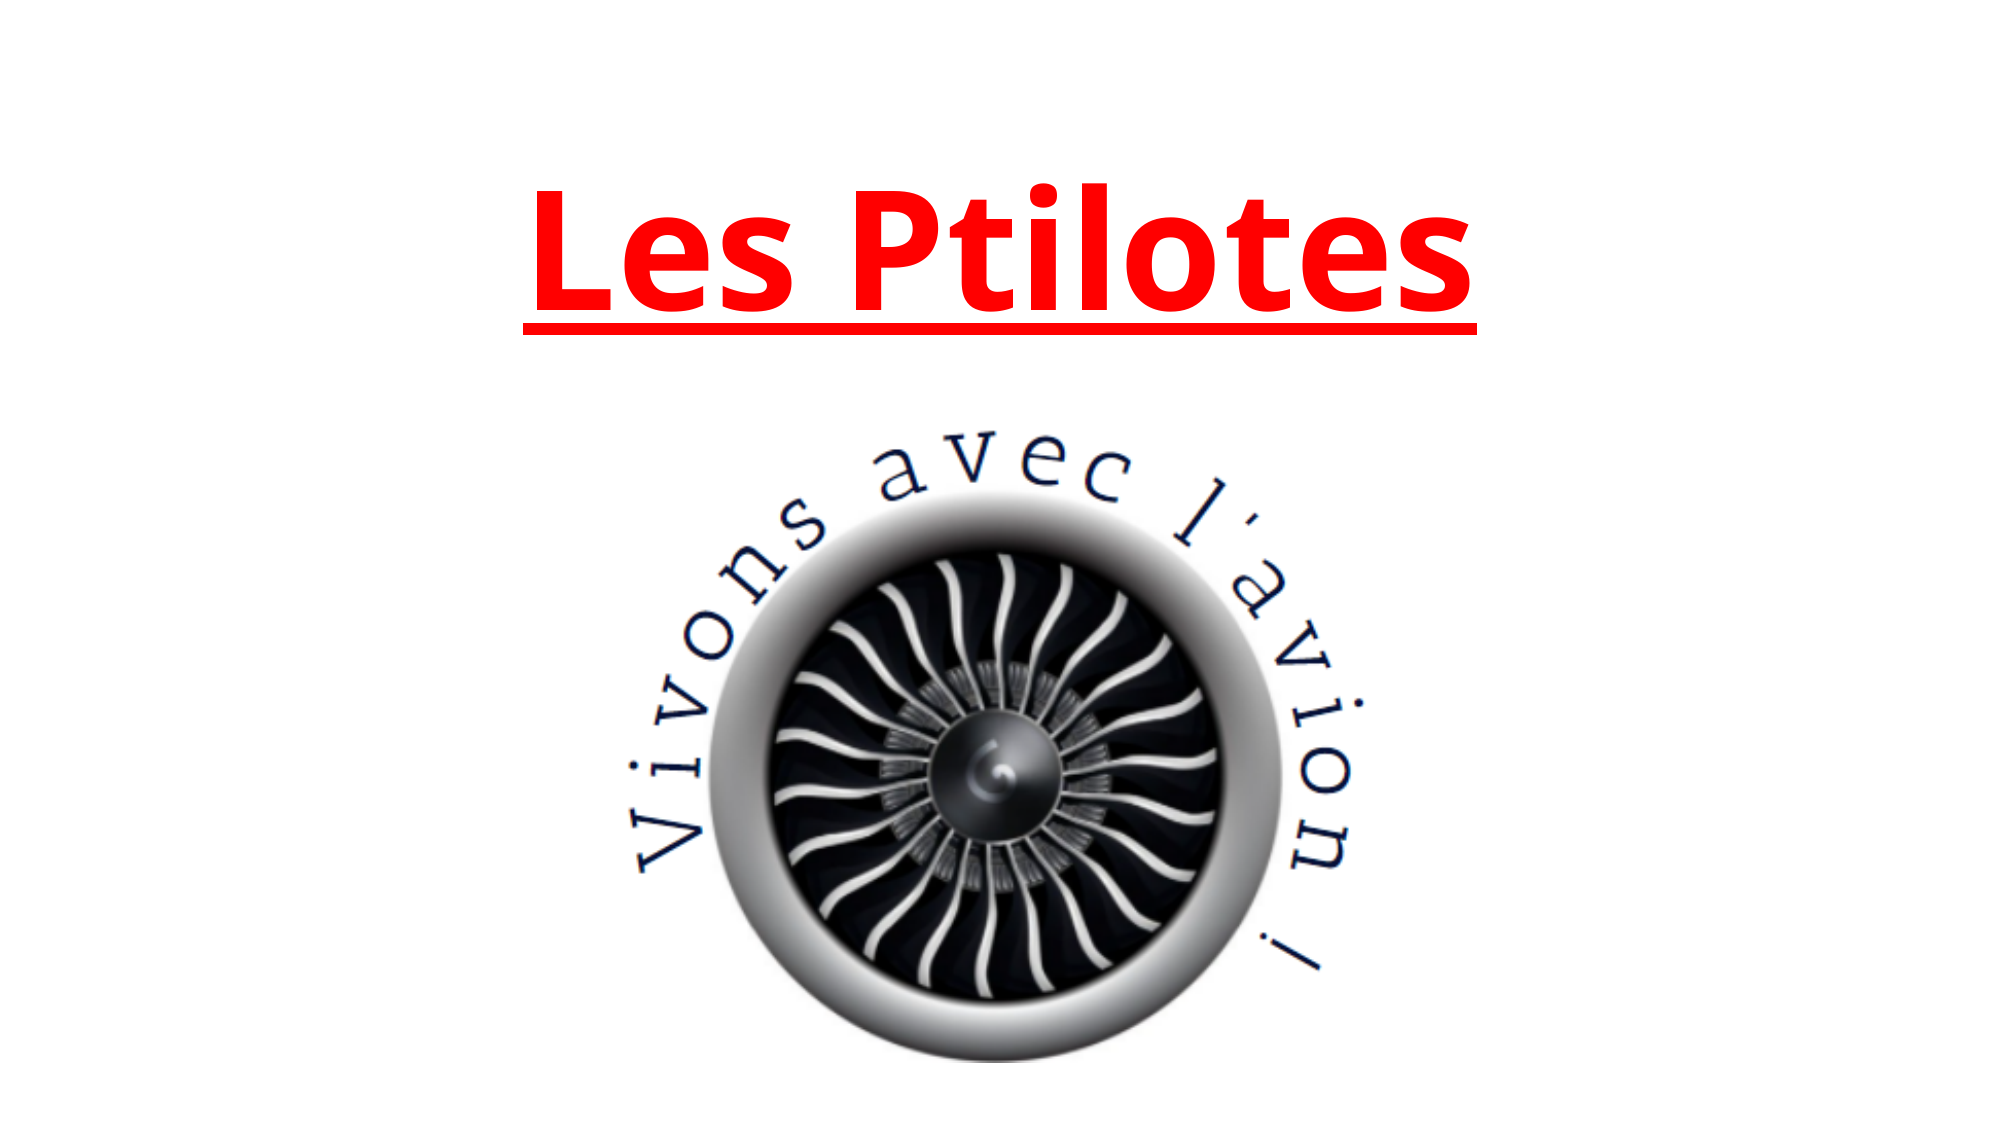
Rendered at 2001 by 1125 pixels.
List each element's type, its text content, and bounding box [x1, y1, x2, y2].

title Les Ptilotes [249, 0, 1750, 355]
picture [561, 413, 1421, 1063]
